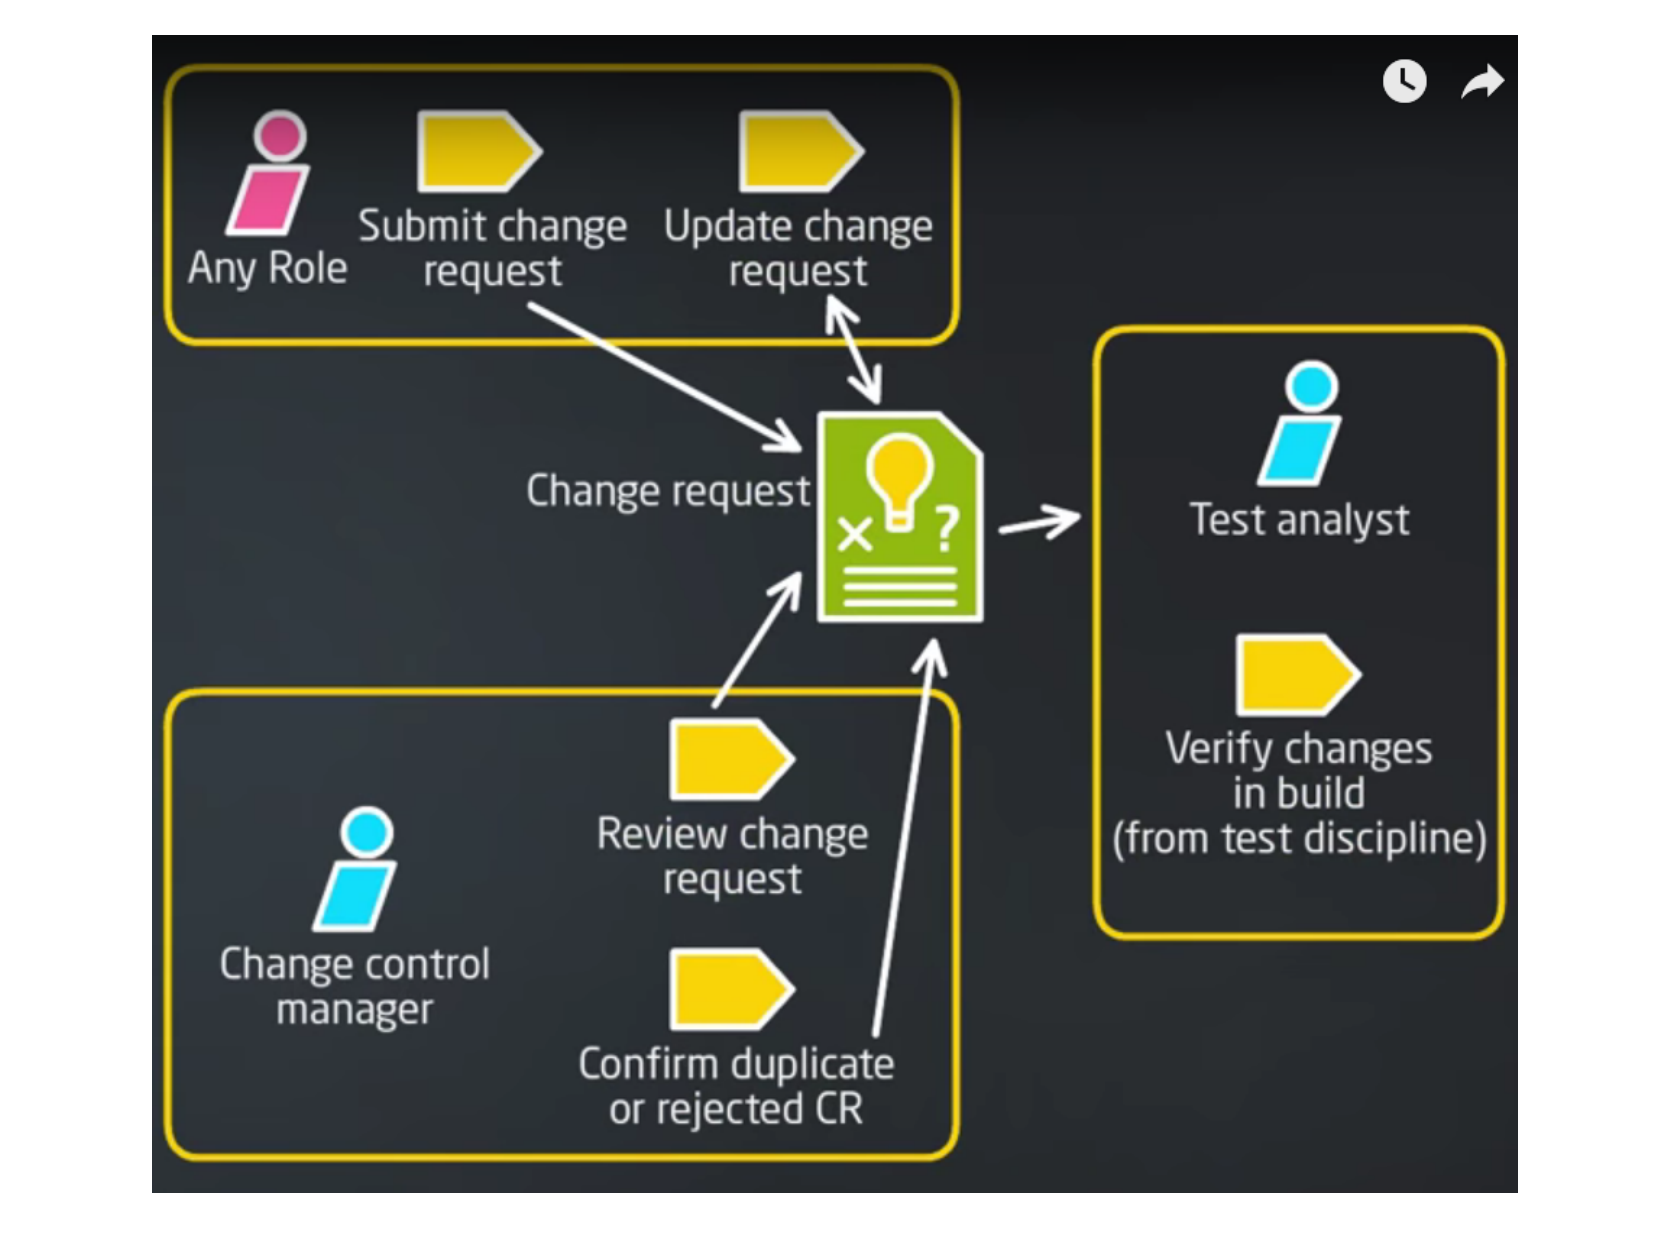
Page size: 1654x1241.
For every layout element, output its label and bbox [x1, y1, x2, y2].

picture [152, 35, 1518, 1193]
